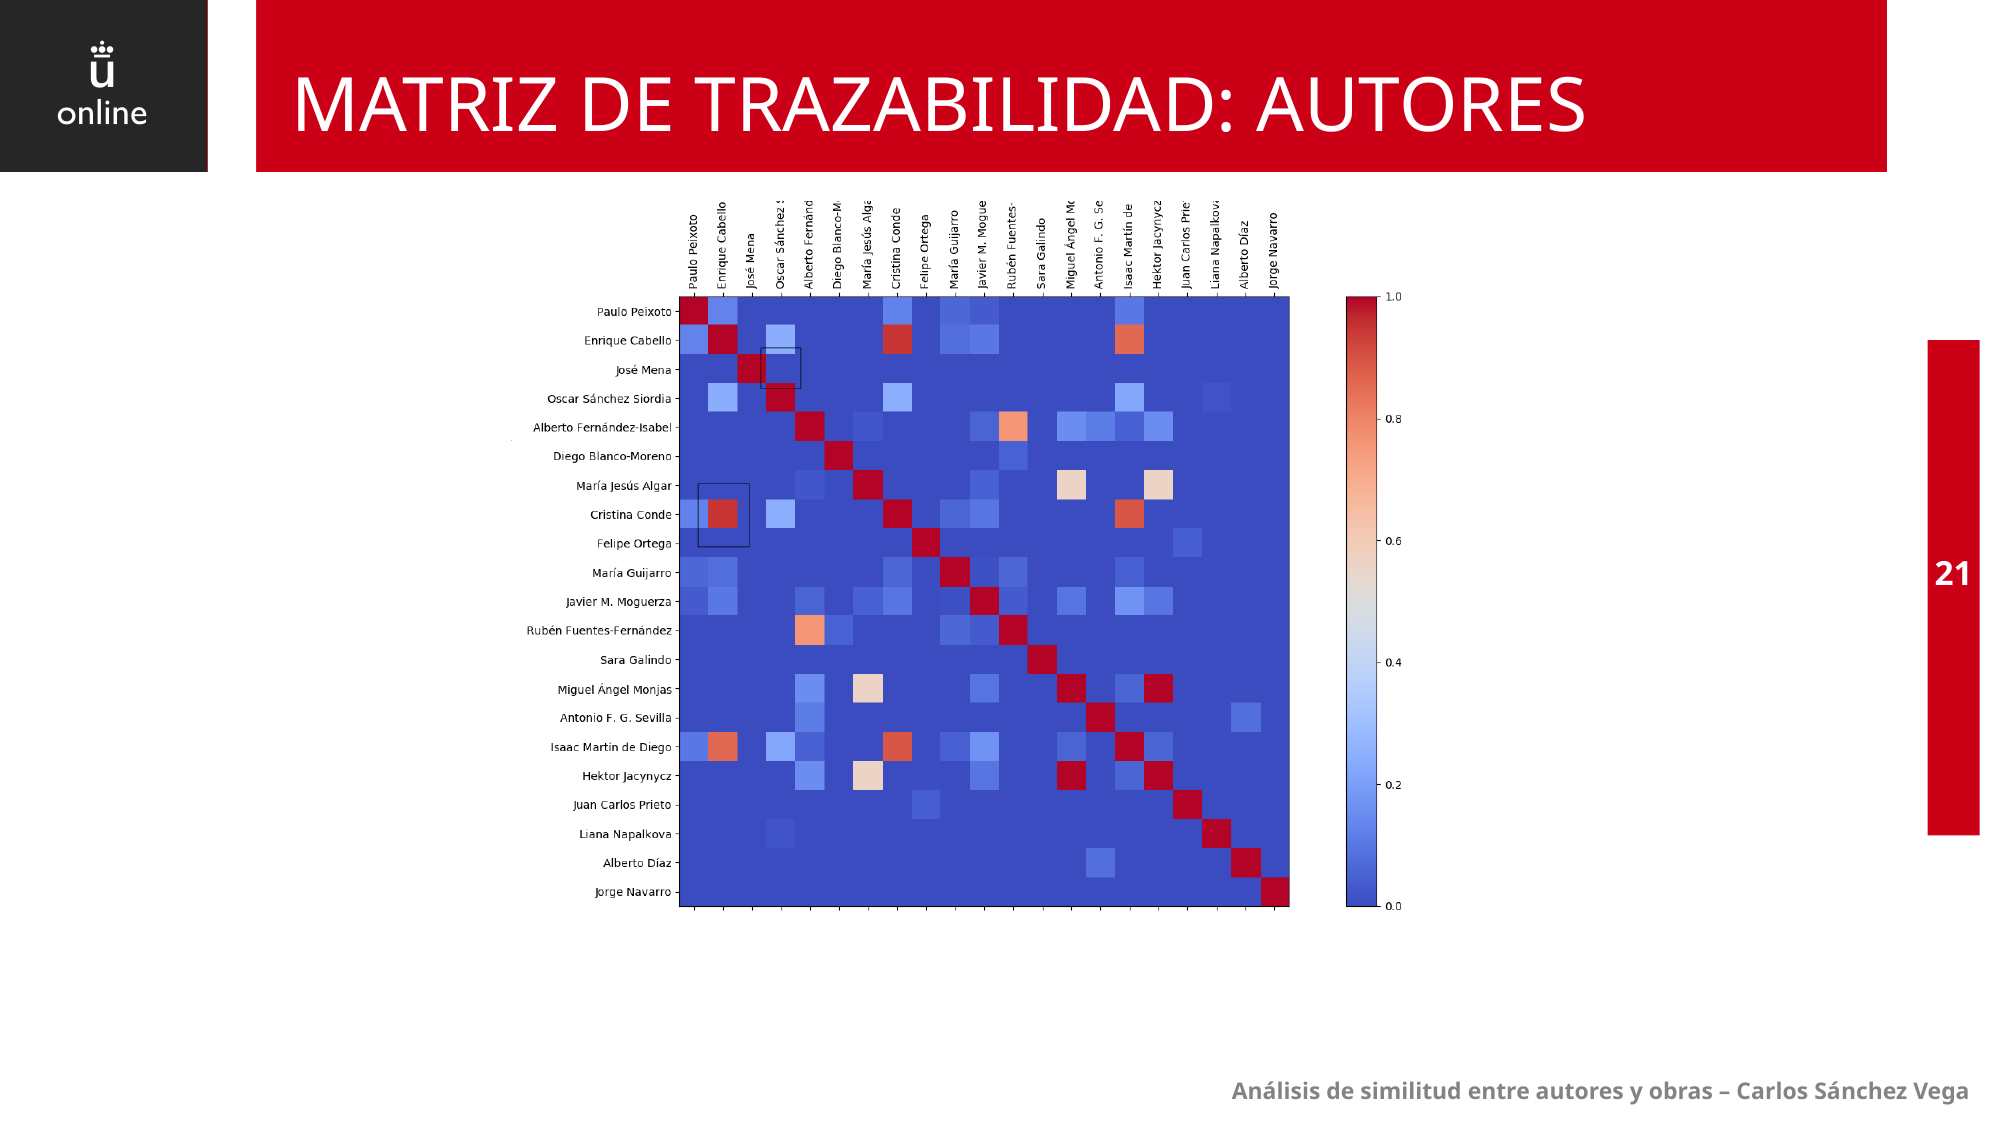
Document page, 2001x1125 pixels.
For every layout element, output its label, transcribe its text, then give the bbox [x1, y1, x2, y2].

slide_number <número> [1898, 544, 2000, 605]
picture [40, 26, 164, 150]
footer Análisis de similitud entre autores y obras – Carlos Sánchez Vega [671, 1060, 1986, 1121]
title MATRIZ DE TRAZABILIDAD: AUTORES [276, 20, 1831, 154]
picture [186, 201, 1666, 993]
